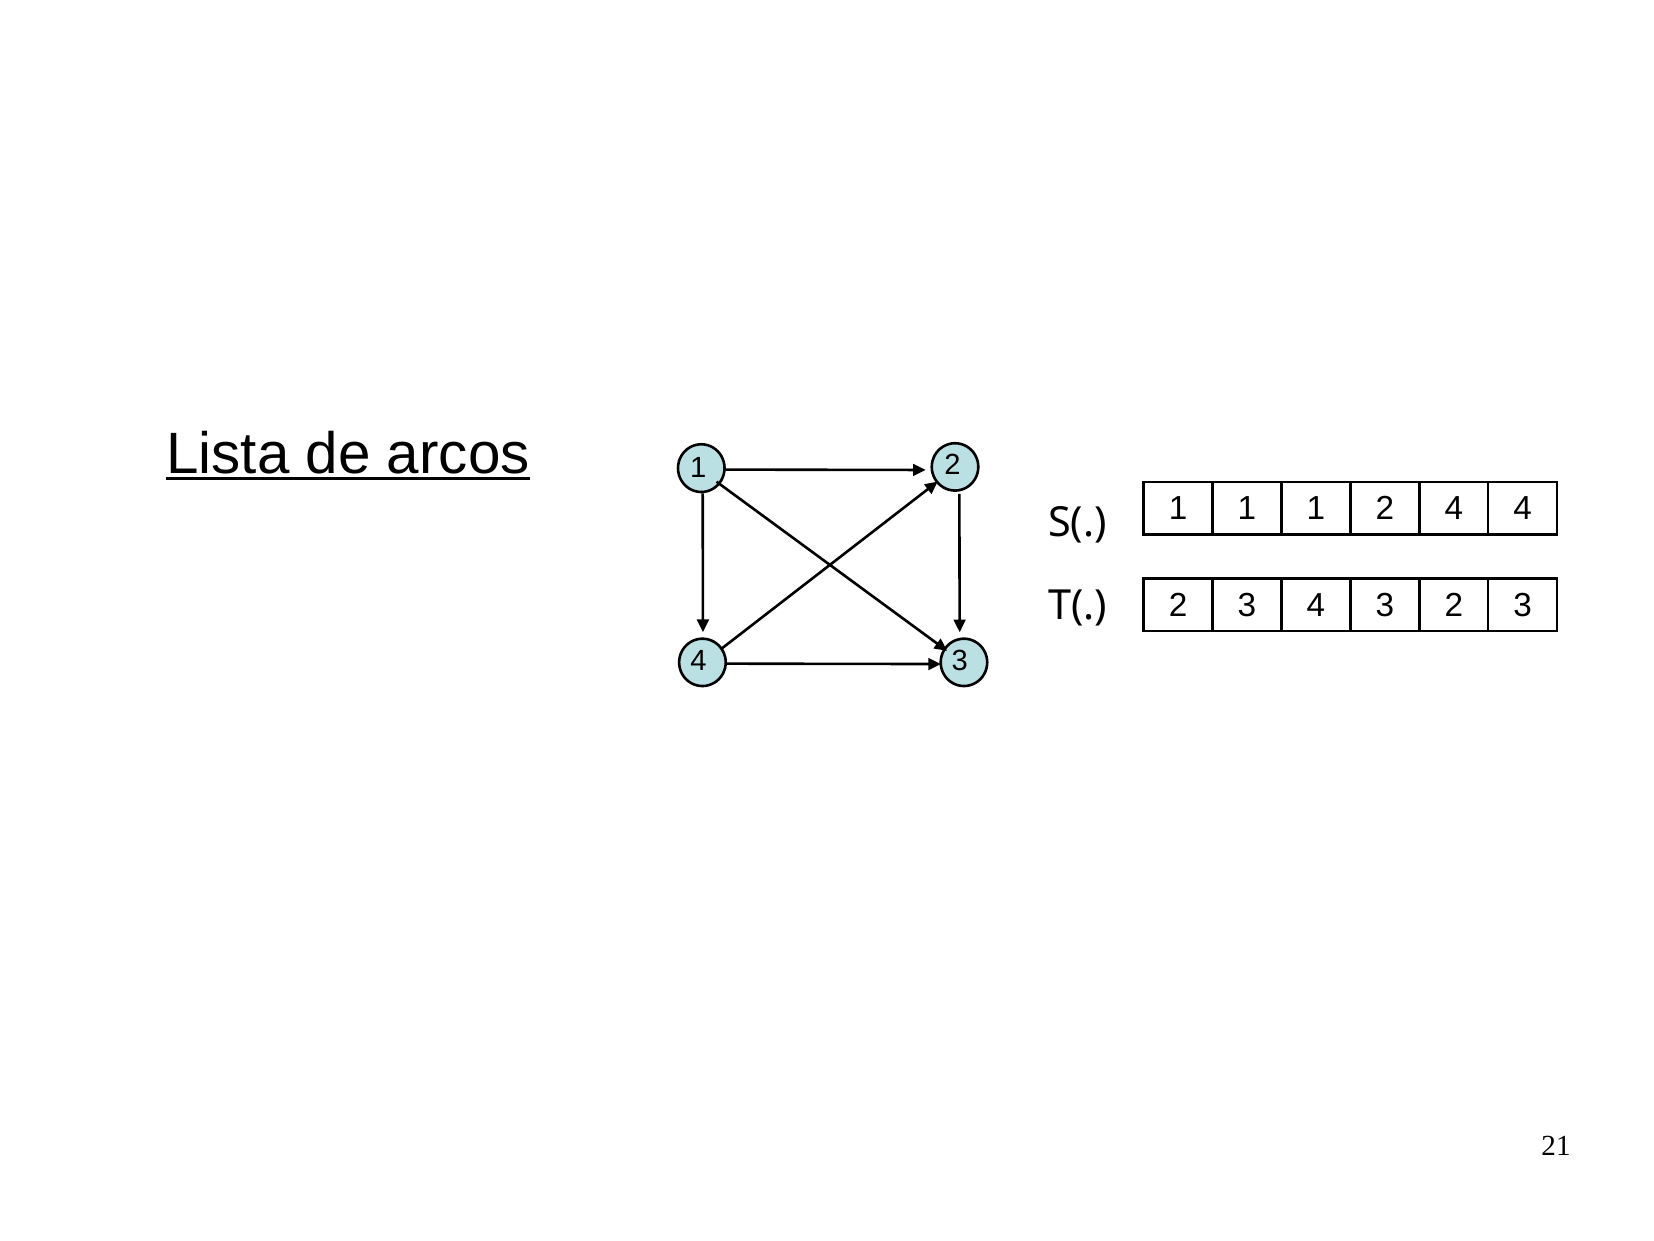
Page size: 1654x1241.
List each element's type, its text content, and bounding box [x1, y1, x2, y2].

text_box 4 [1281, 578, 1350, 632]
text_box 4 [675, 636, 745, 685]
text_box 2 [1144, 578, 1212, 632]
text_box 3 [1488, 578, 1558, 632]
text_box 4 [1488, 482, 1558, 535]
text_box 1 [1212, 482, 1281, 535]
list Lista de arcos [151, 413, 634, 586]
text_box 1 [675, 443, 745, 493]
text_box 2 [1419, 578, 1488, 632]
text_box 3 [1350, 578, 1419, 632]
text_box 4 [1419, 482, 1488, 535]
text_box 1 [1281, 482, 1350, 535]
text_box S(.)‏ [1033, 484, 1144, 557]
text_box 1 [1143, 482, 1212, 535]
text_box T(.)‏ [1033, 567, 1144, 640]
text_box 2 [1350, 482, 1419, 535]
text_box 3 [936, 636, 1006, 685]
text_box 3 [1212, 578, 1281, 632]
text_box 2 [929, 440, 999, 490]
